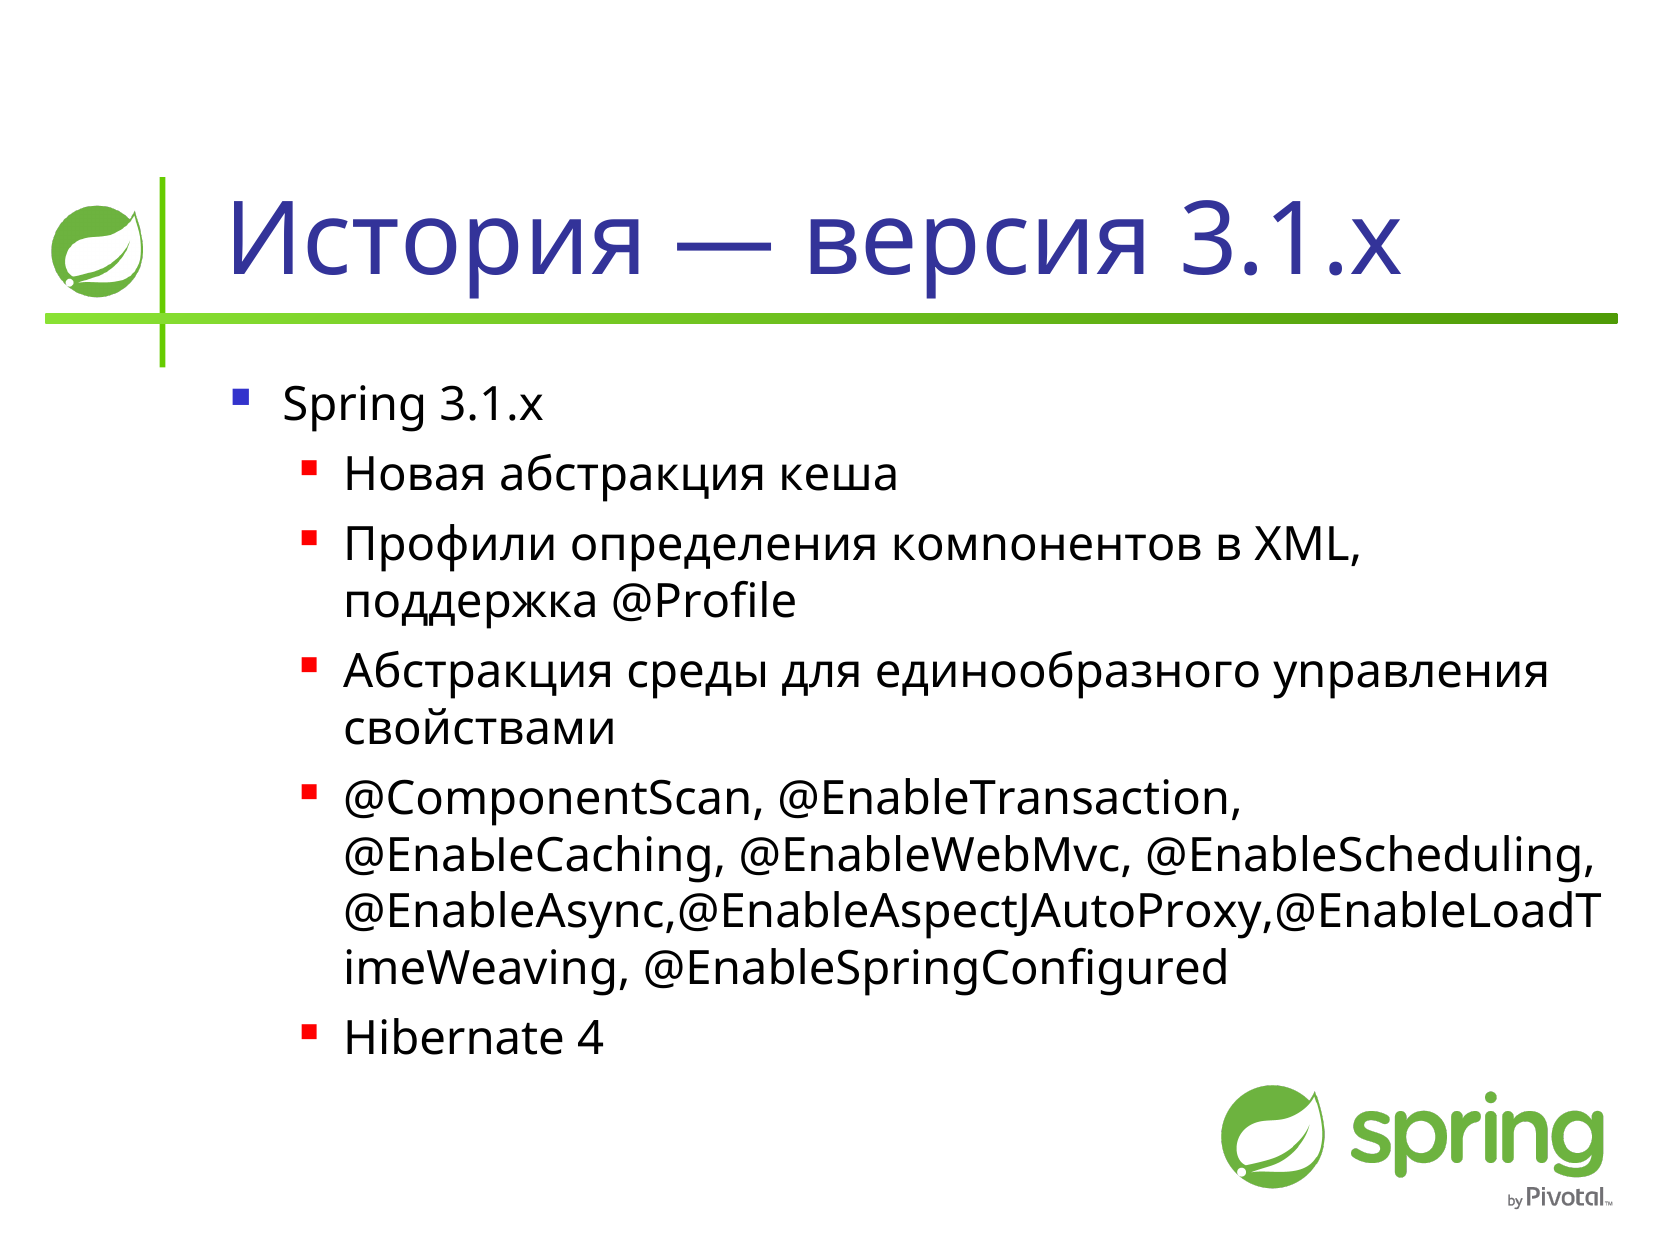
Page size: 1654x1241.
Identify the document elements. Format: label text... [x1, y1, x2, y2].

list Spring 3.1.x Новая абстракция кеша Профили определения комnонентов в XML, поддержка @Profile Абстракция среды для единообразного уnравления свойствами @ComponentScan, @EnableTransaction, @EnaЫeCaching, @EnableWebMvc, @EnableScheduling, @EnableAsync,@EnableAspectJAutoProxy,@EnableLoadTimeWeaving, @EnableSpringConfigured Hibernate 4 [213, 364, 1620, 1109]
picture [1216, 1109, 1618, 1212]
title История — версия 3.1.x [208, 38, 1618, 304]
